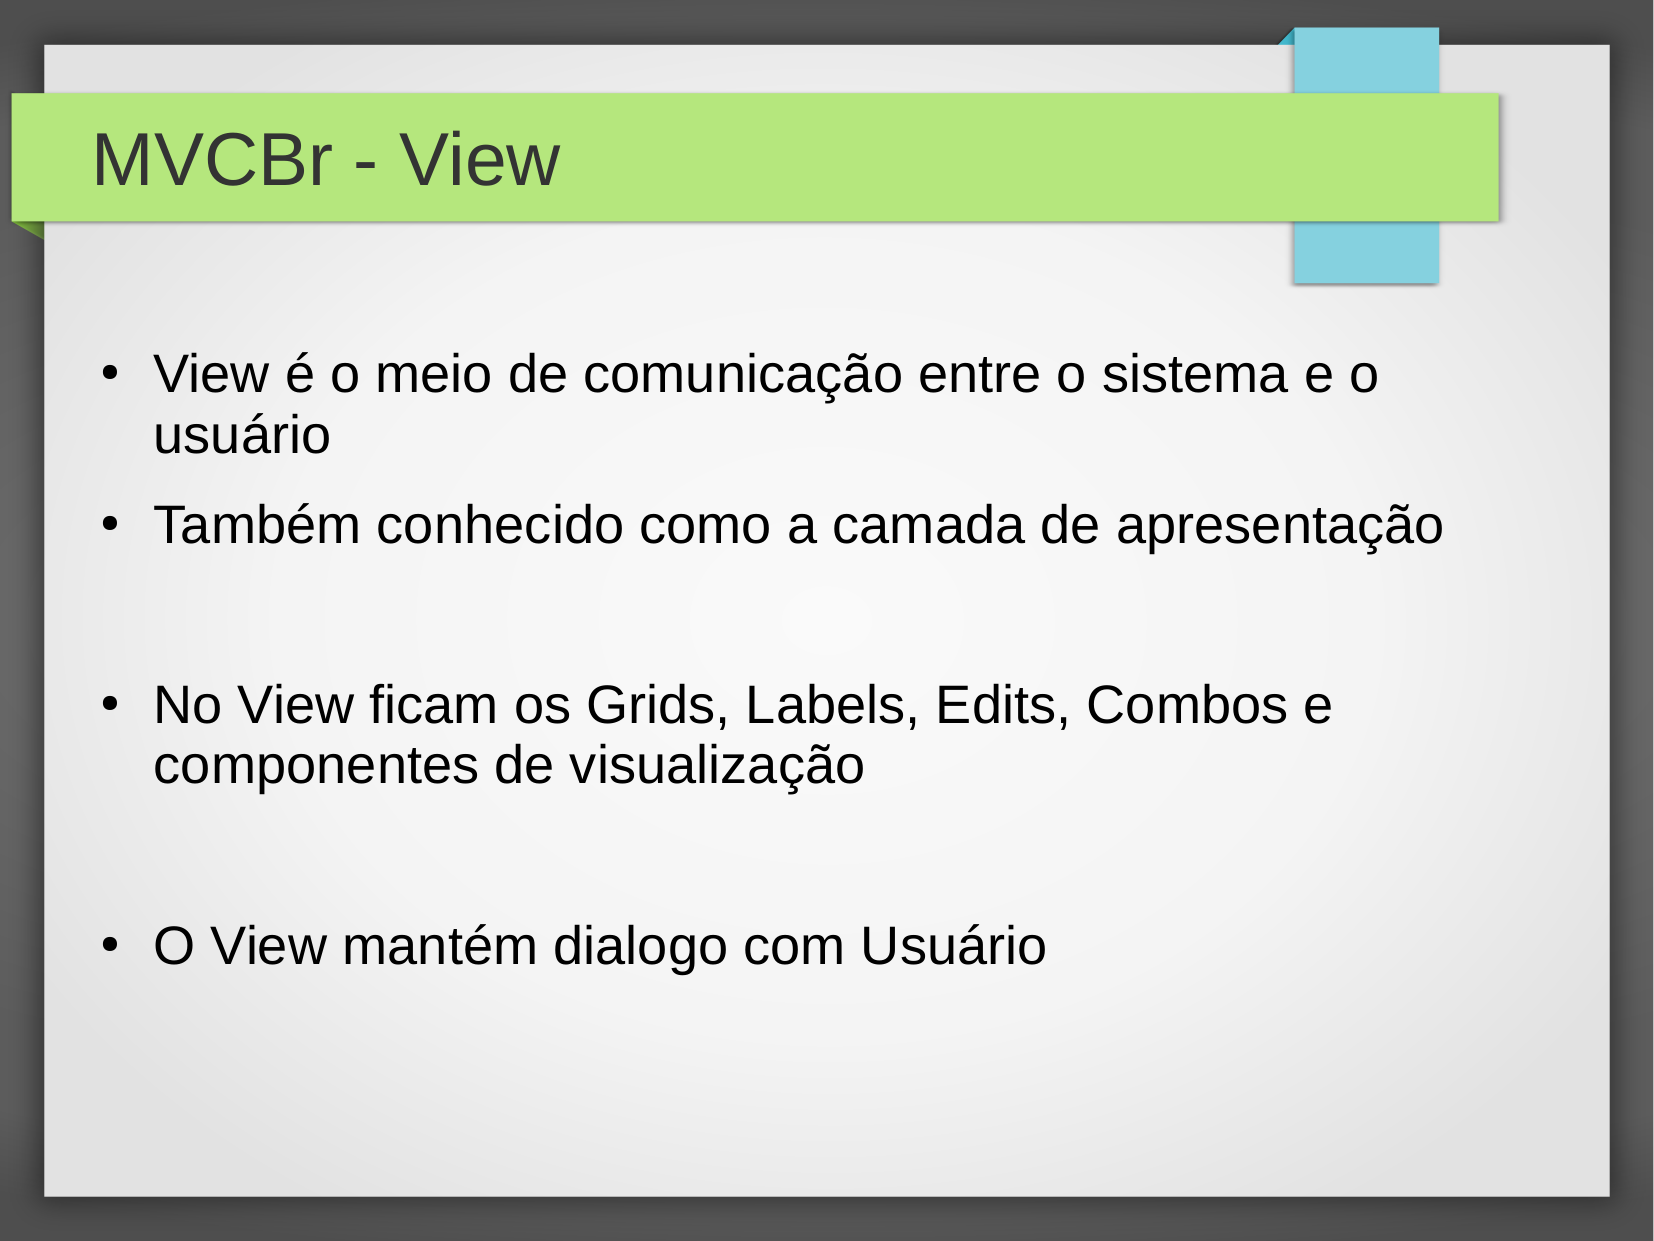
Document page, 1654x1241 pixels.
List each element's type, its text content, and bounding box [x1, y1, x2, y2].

list View é o meio de comunicação entre o sistema e o usuário Também conhecido como a camada de apresentação No View ficam os Grids, Labels, Edits, Combos e componentes de visualização O View mantém dialogo com Usuário [82, 343, 1538, 1063]
title MVCBr - View [70, 106, 1229, 213]
picture [0, 0, 1654, 1241]
